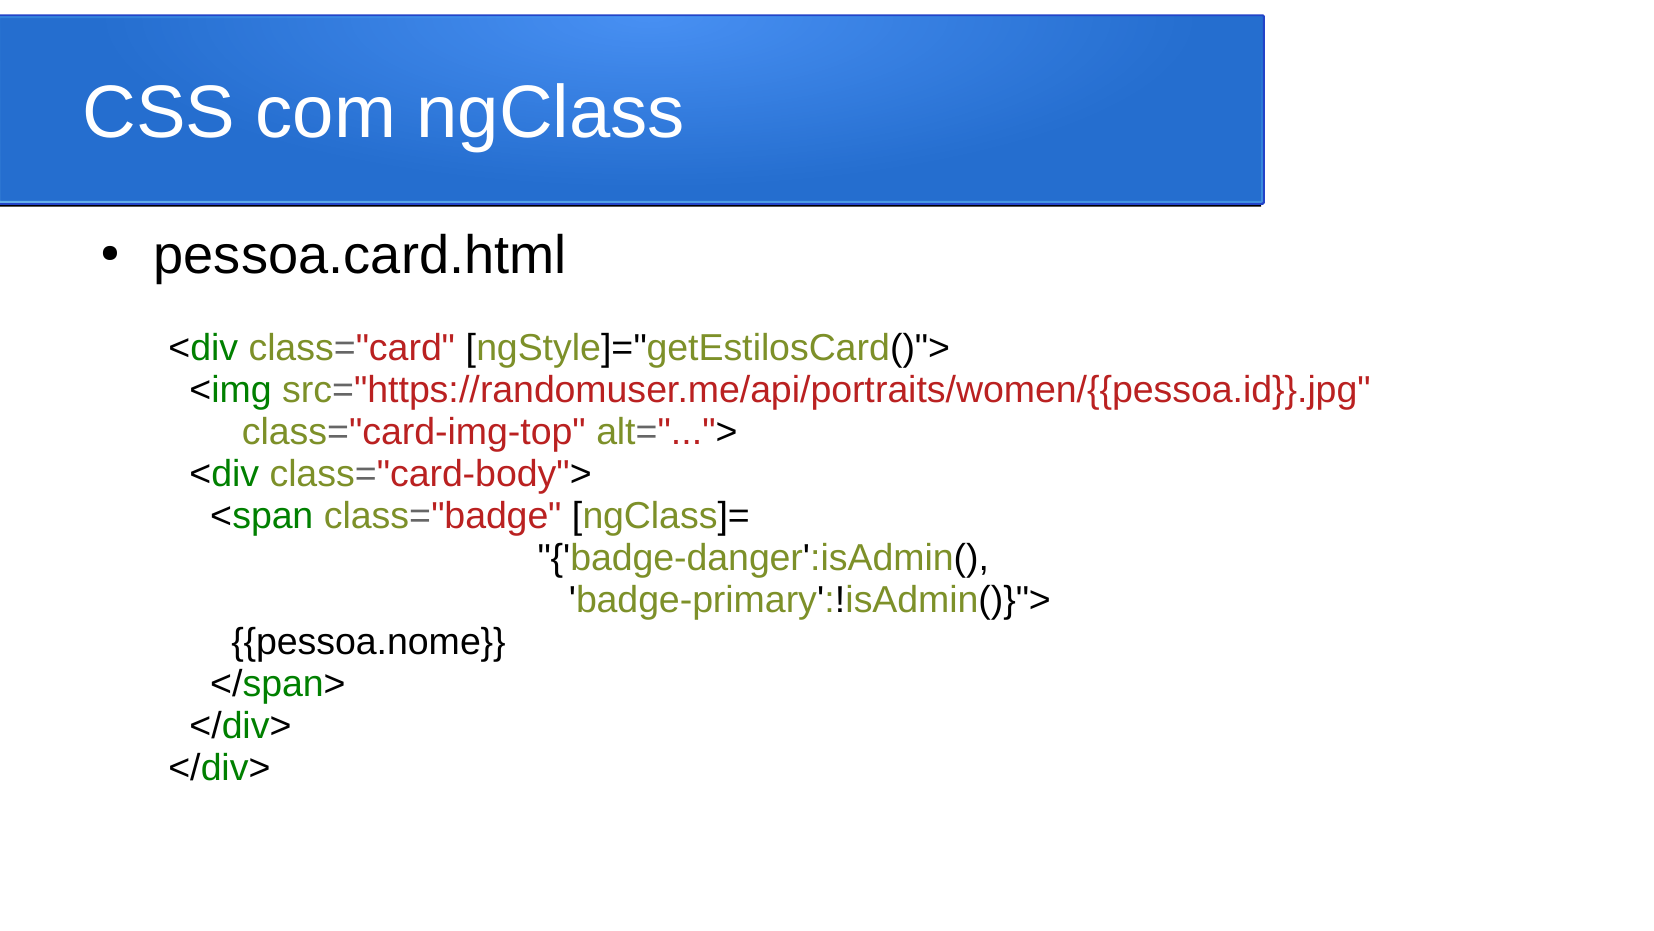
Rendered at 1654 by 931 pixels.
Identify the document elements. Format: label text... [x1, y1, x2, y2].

text_box <div class="card" [ngStyle]="getEstilosCard()"> <img src="https://randomuser.me/api/portraits/women/{{pessoa.id}}.jpg" class="card-img-top" alt="..."> <div class="card-body"> <span class="badge" [ngClass]= "{'badge-danger':isAdmin(), 'badge-primary':!isAdmin()}"> {{pessoa.nome}} </span> </div> </div> [153, 318, 1418, 838]
title CSS com ngClass [82, 35, 1235, 189]
list pessoa.card.html [82, 224, 1571, 764]
